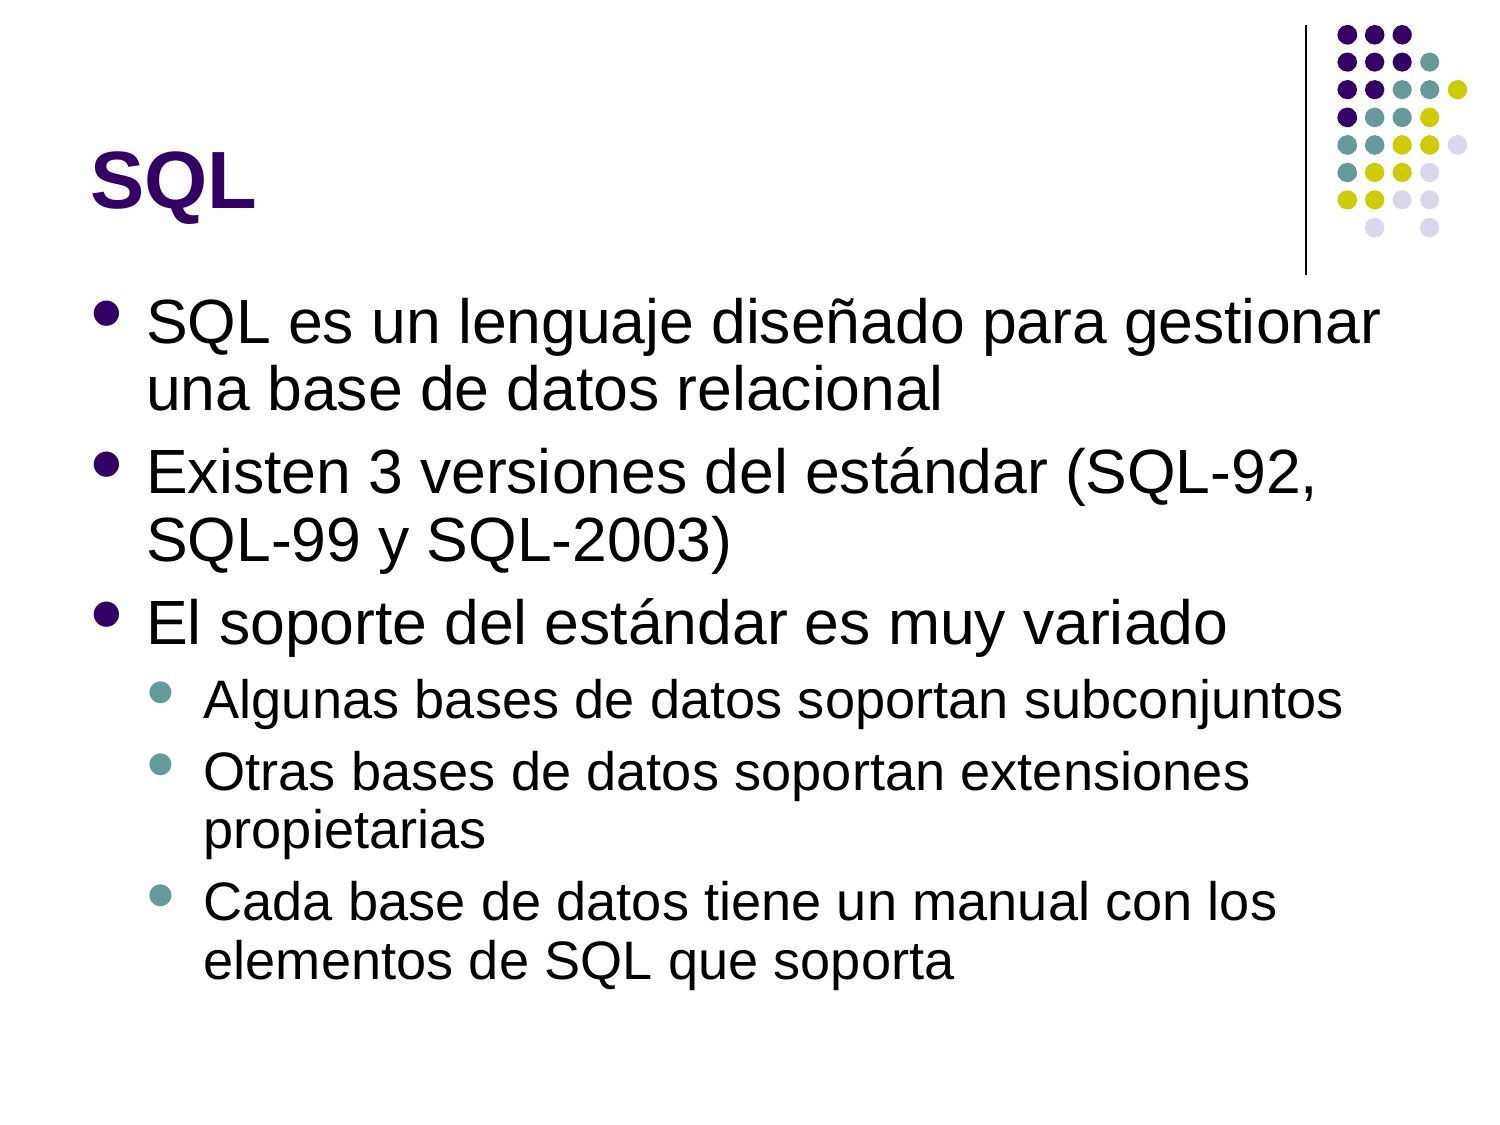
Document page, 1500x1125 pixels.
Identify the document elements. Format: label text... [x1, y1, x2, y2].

title SQL [74, 20, 1313, 233]
list SQL es un lenguaje diseñado para gestionar una base de datos relacional Existen 3 versiones del estándar (SQL-92, SQL-99 y SQL-2003) El soporte del estándar es muy variado Algunas bases de datos soportan subconjuntos Otras bases de datos soportan extensiones propietarias Cada base de datos tiene un manual con los elementos de SQL que soporta [75, 282, 1426, 1006]
